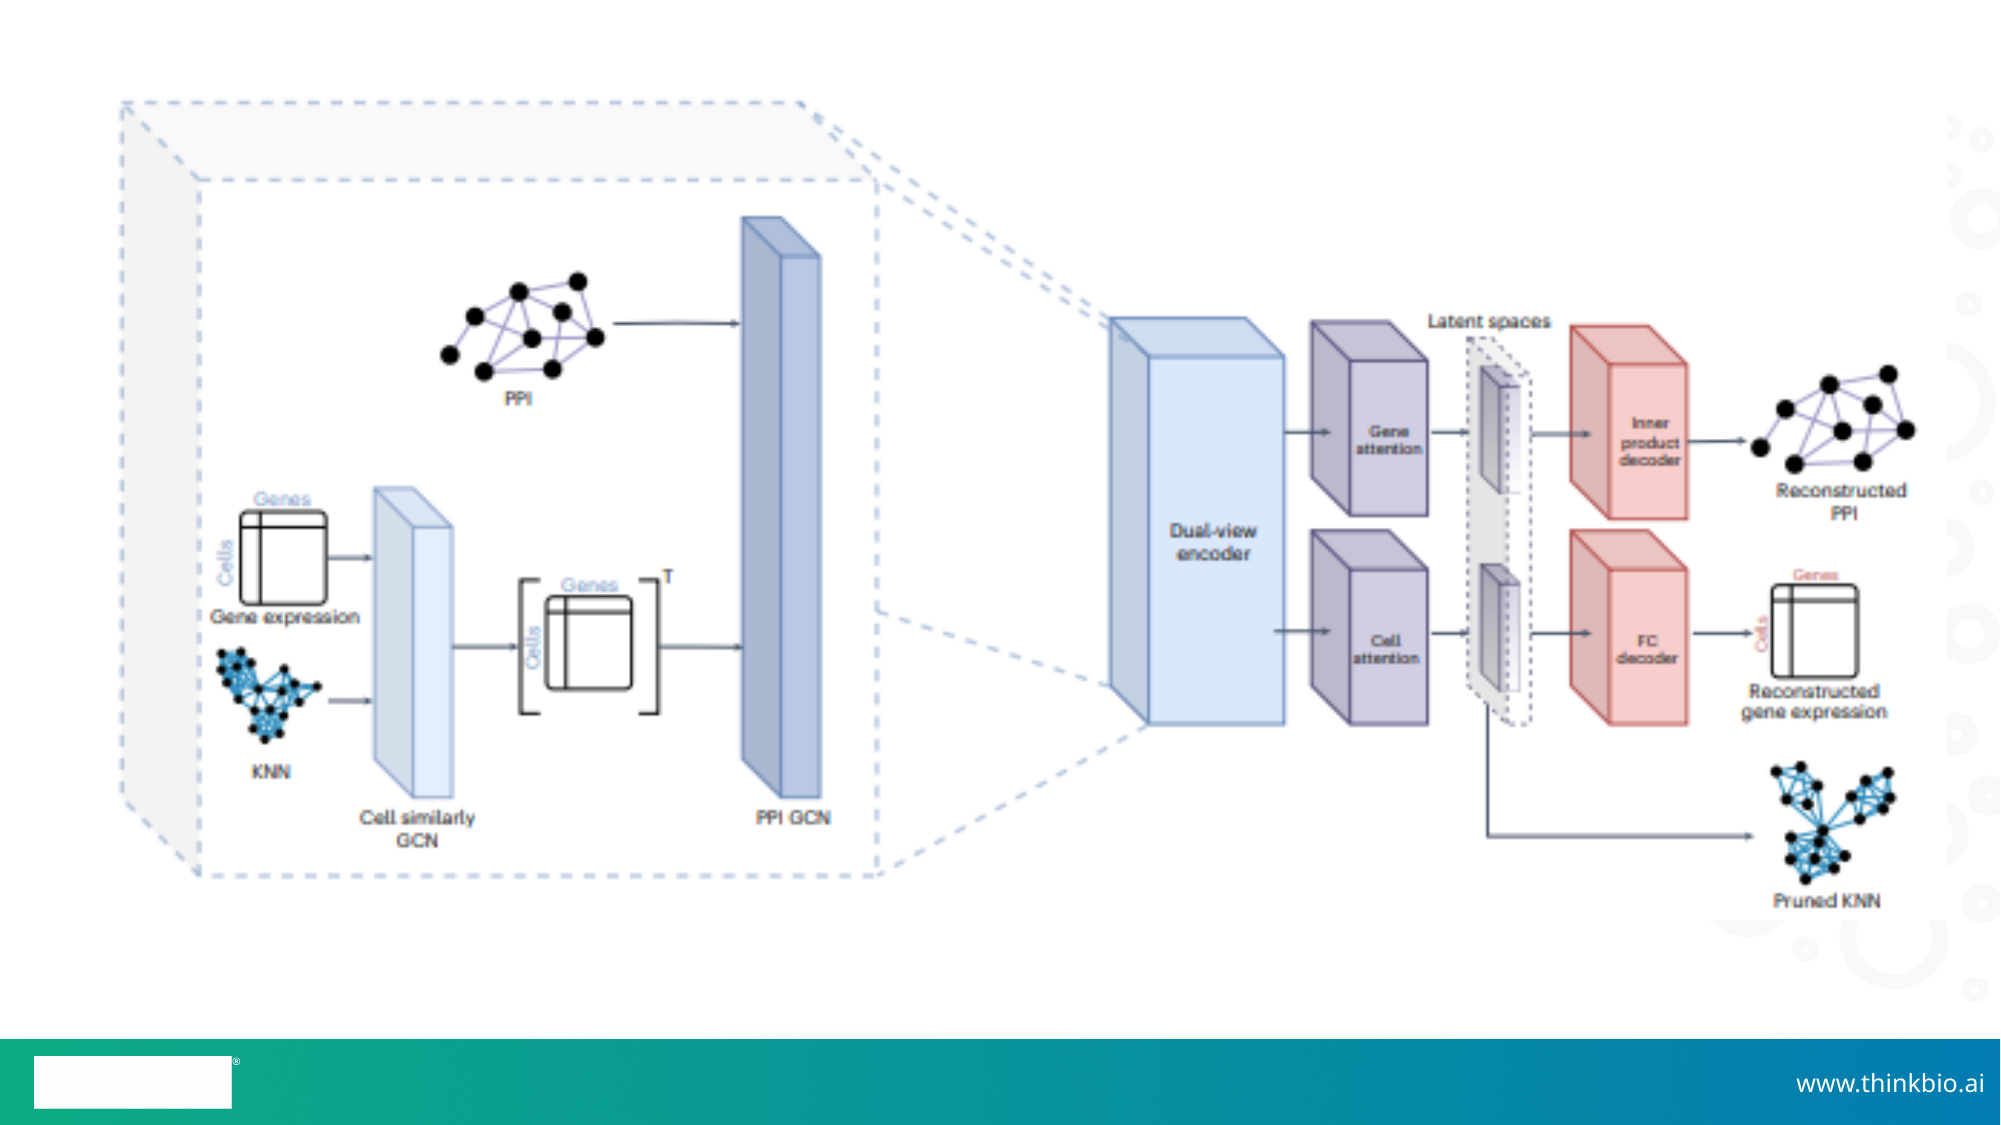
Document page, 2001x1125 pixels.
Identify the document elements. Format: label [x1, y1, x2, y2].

picture [105, 85, 1947, 920]
